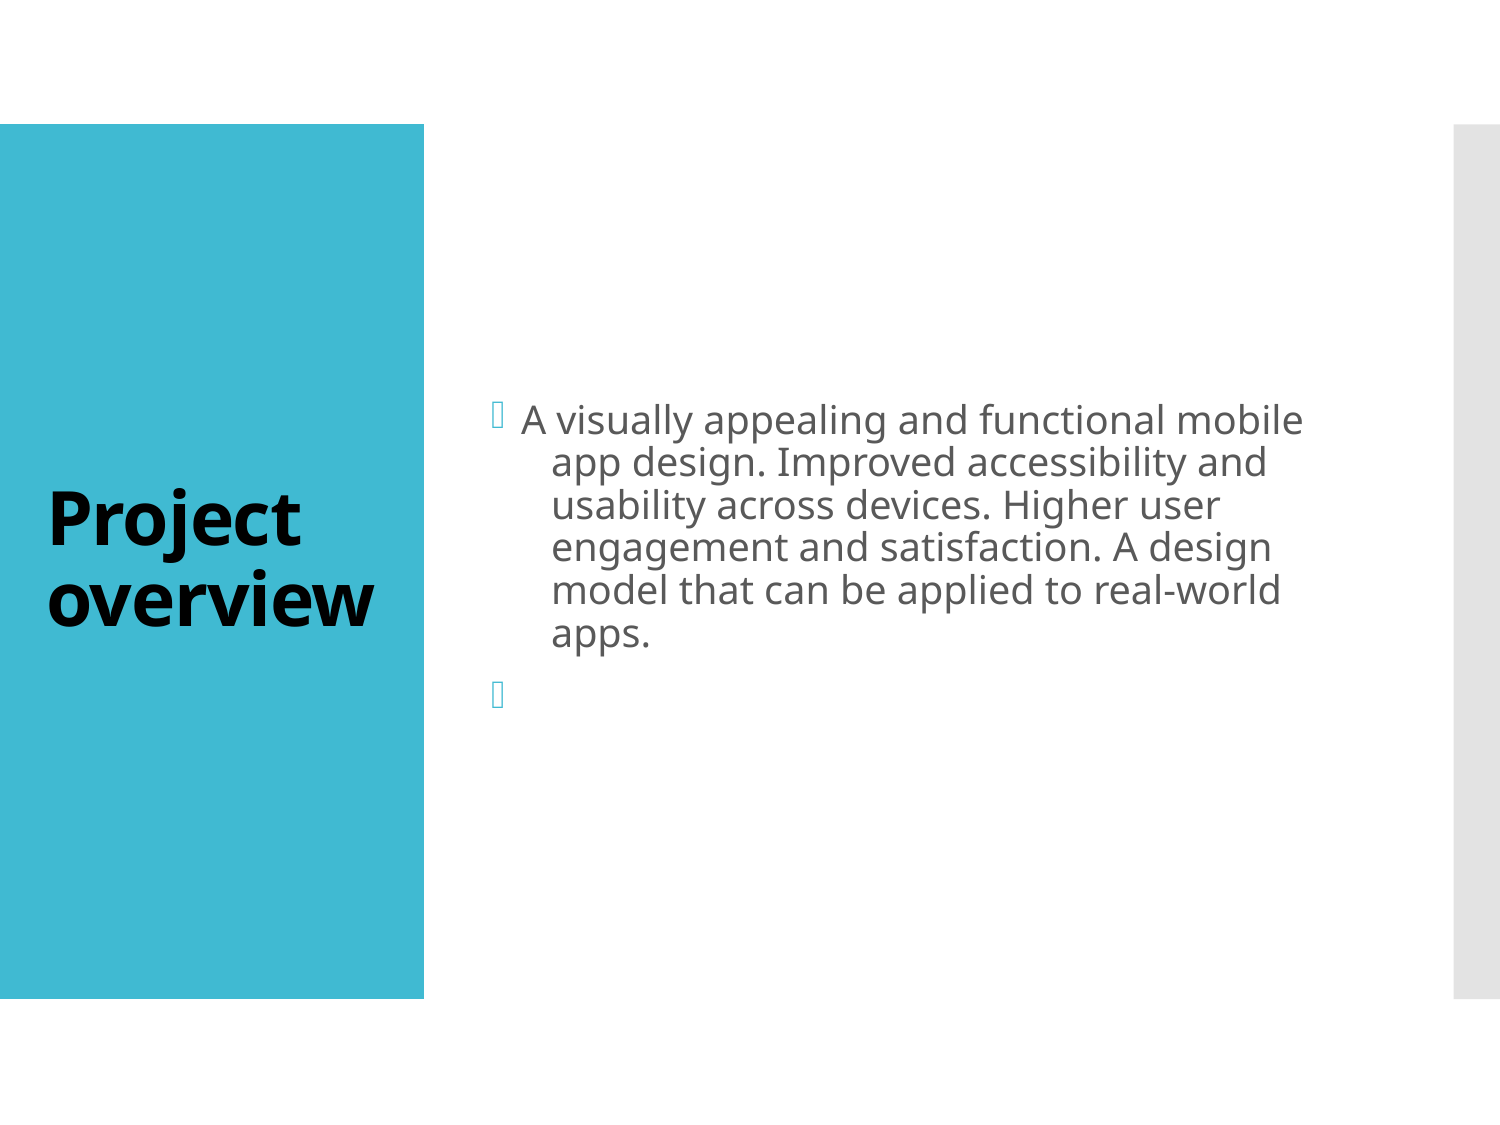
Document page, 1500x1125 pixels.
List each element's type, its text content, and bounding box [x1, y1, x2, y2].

title Project overview [31, 184, 394, 940]
list A visually appealing and functional mobile app design. Improved accessibility and usability across devices. Higher user engagement and satisfaction. A design model that can be applied to real-world apps. [476, 141, 1377, 982]
